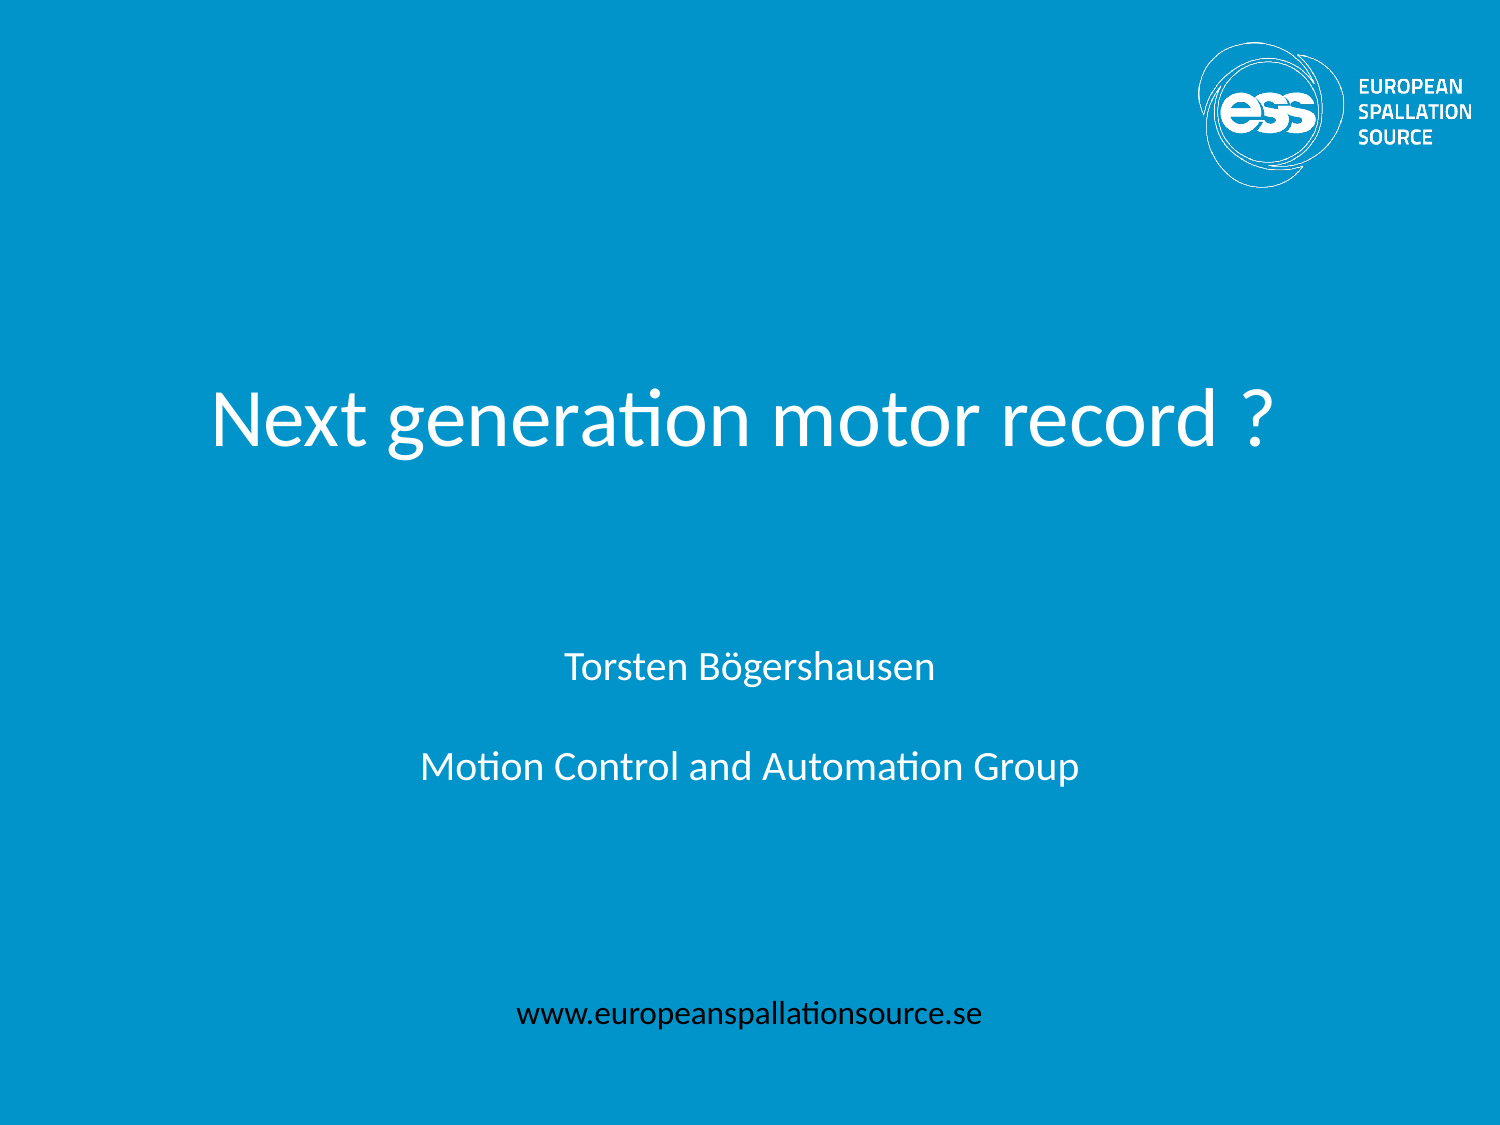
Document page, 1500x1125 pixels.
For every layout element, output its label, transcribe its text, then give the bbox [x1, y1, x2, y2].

picture [1398, 80, 1406, 93]
picture [1455, 79, 1461, 93]
picture [1426, 79, 1434, 93]
picture [1396, 105, 1403, 118]
picture [1383, 105, 1393, 118]
picture [1360, 130, 1367, 144]
title Next generation motor record ? [106, 355, 1382, 597]
picture [1386, 79, 1395, 93]
picture [1411, 130, 1420, 144]
picture [1360, 79, 1368, 93]
picture [1371, 105, 1380, 118]
subtitle Torsten Bögershausen Motion Control and Automation Group [225, 631, 1275, 920]
picture [1466, 105, 1470, 118]
picture [1402, 79, 1409, 91]
picture [1221, 93, 1315, 133]
picture [1461, 105, 1465, 118]
picture [1360, 112, 1367, 119]
picture [1372, 79, 1381, 93]
picture [1399, 130, 1408, 144]
picture [1446, 105, 1457, 119]
picture [1429, 105, 1438, 118]
picture [1450, 79, 1455, 93]
text_box www.europeanspallationsource.se [374, 975, 1125, 1039]
picture [1413, 79, 1422, 93]
picture [1437, 79, 1447, 93]
picture [1417, 105, 1427, 118]
picture [1360, 105, 1367, 111]
picture [1371, 130, 1381, 144]
picture [1385, 130, 1395, 144]
picture [1407, 105, 1414, 118]
picture [1424, 130, 1432, 144]
